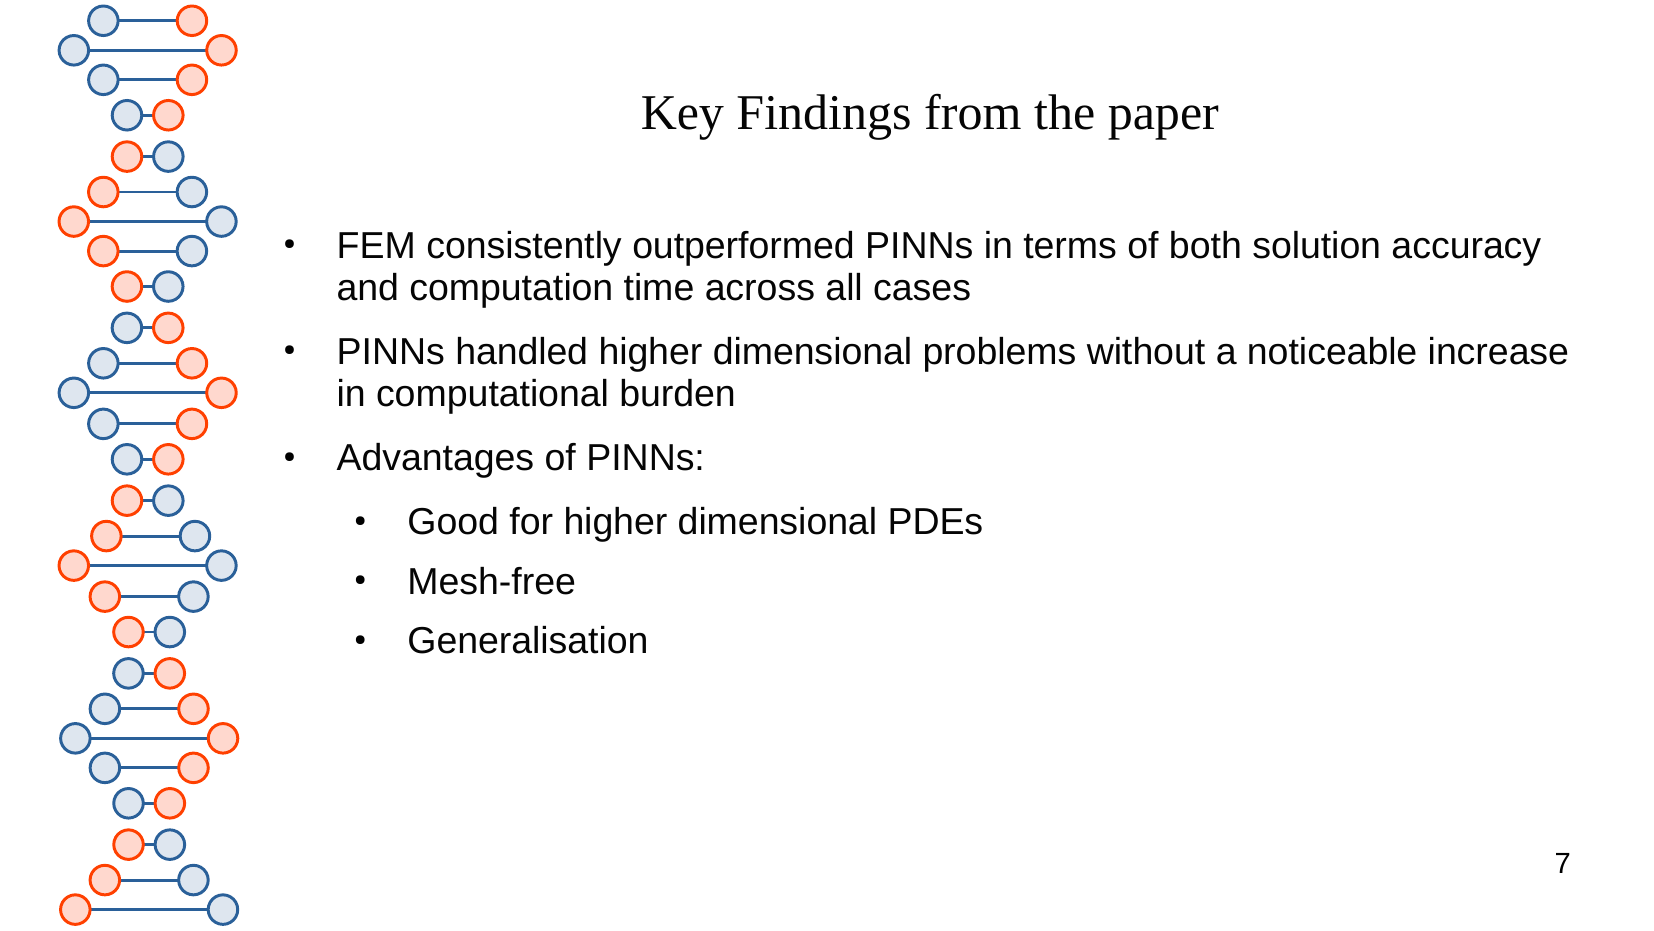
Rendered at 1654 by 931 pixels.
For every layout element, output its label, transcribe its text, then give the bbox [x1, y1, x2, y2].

title Key Findings from the paper [265, 35, 1595, 189]
list FEM consistently outperformed PINNs in terms of both solution accuracy and computation time across all cases PINNs handled higher dimensional problems without a noticeable increase in computational burden Advantages of PINNs: Good for higher dimensional PDEs Mesh-free Generalisation [265, 224, 1595, 764]
